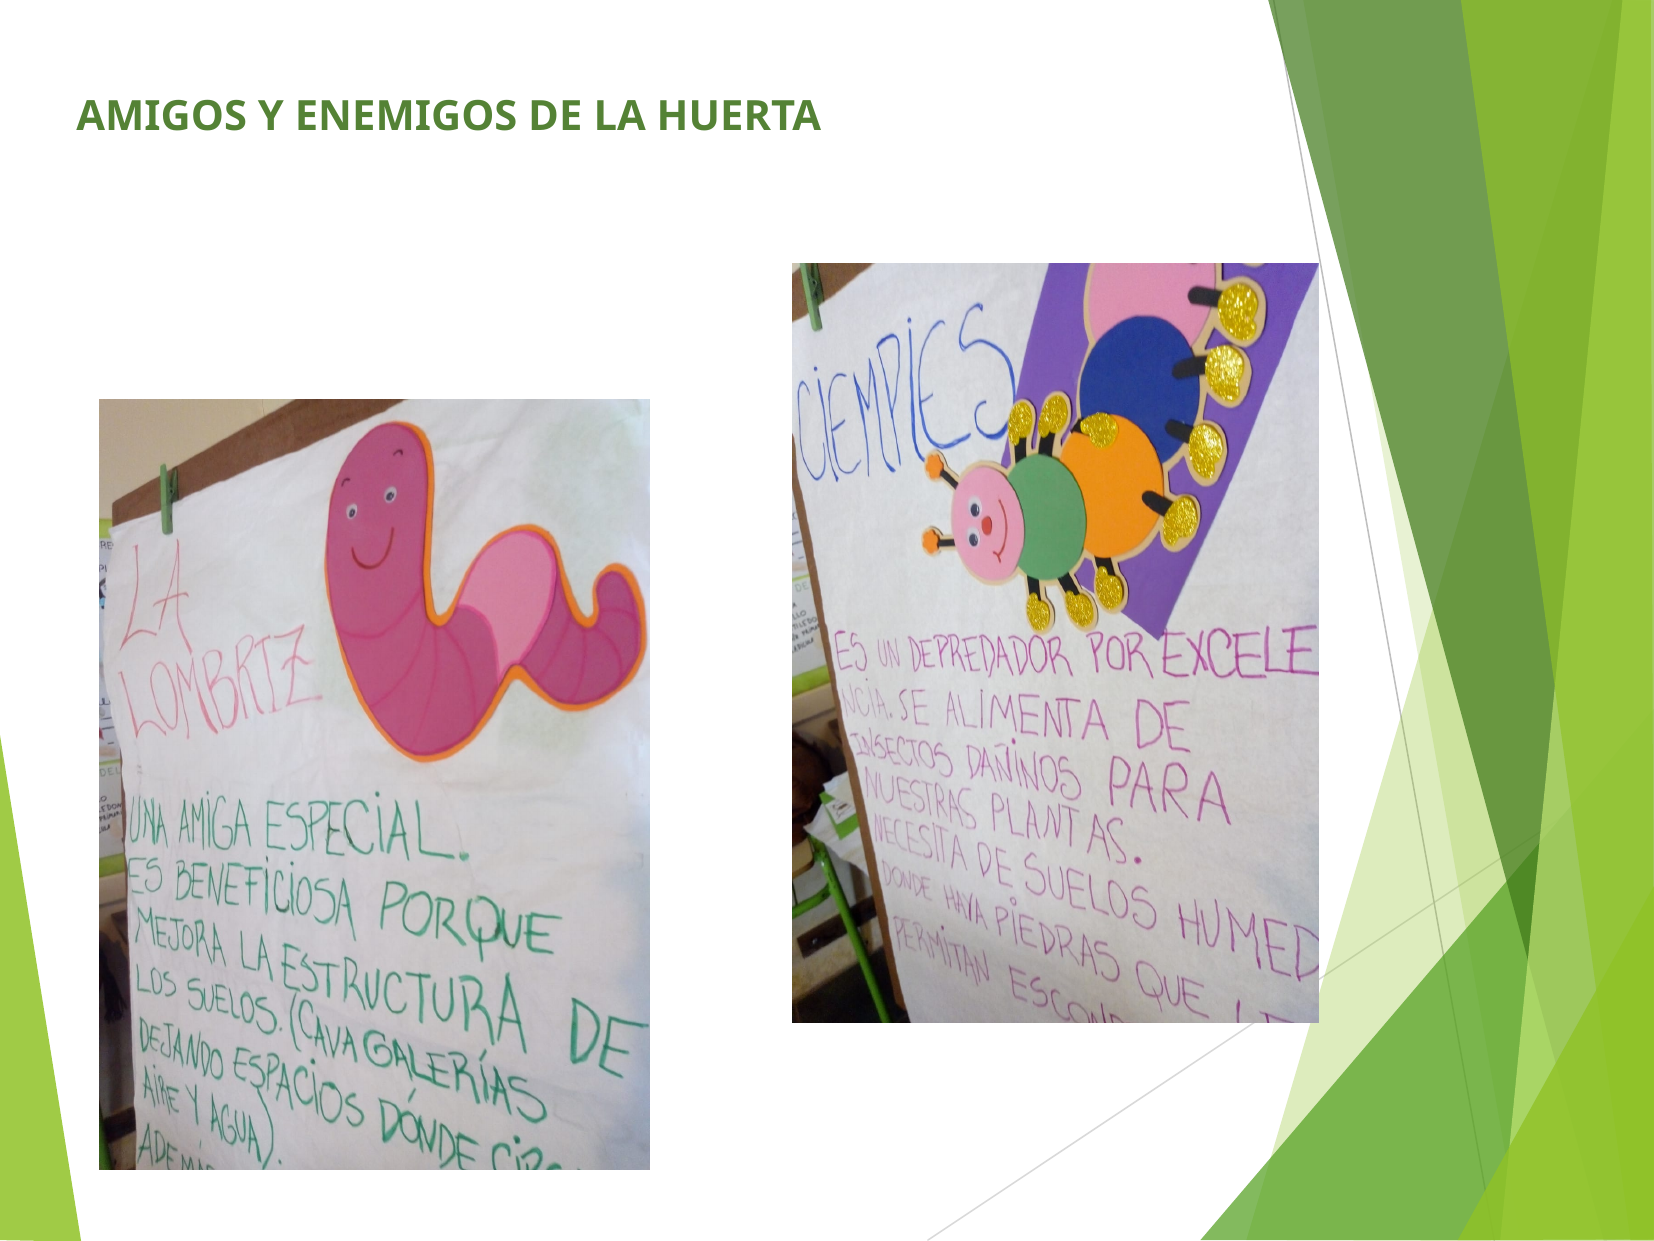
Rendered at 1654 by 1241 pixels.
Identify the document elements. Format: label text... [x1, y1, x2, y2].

picture [792, 263, 1319, 1023]
picture [99, 399, 650, 1170]
text_box AMIGOS Y ENEMIGOS DE LA HUERTA [61, 81, 1230, 147]
